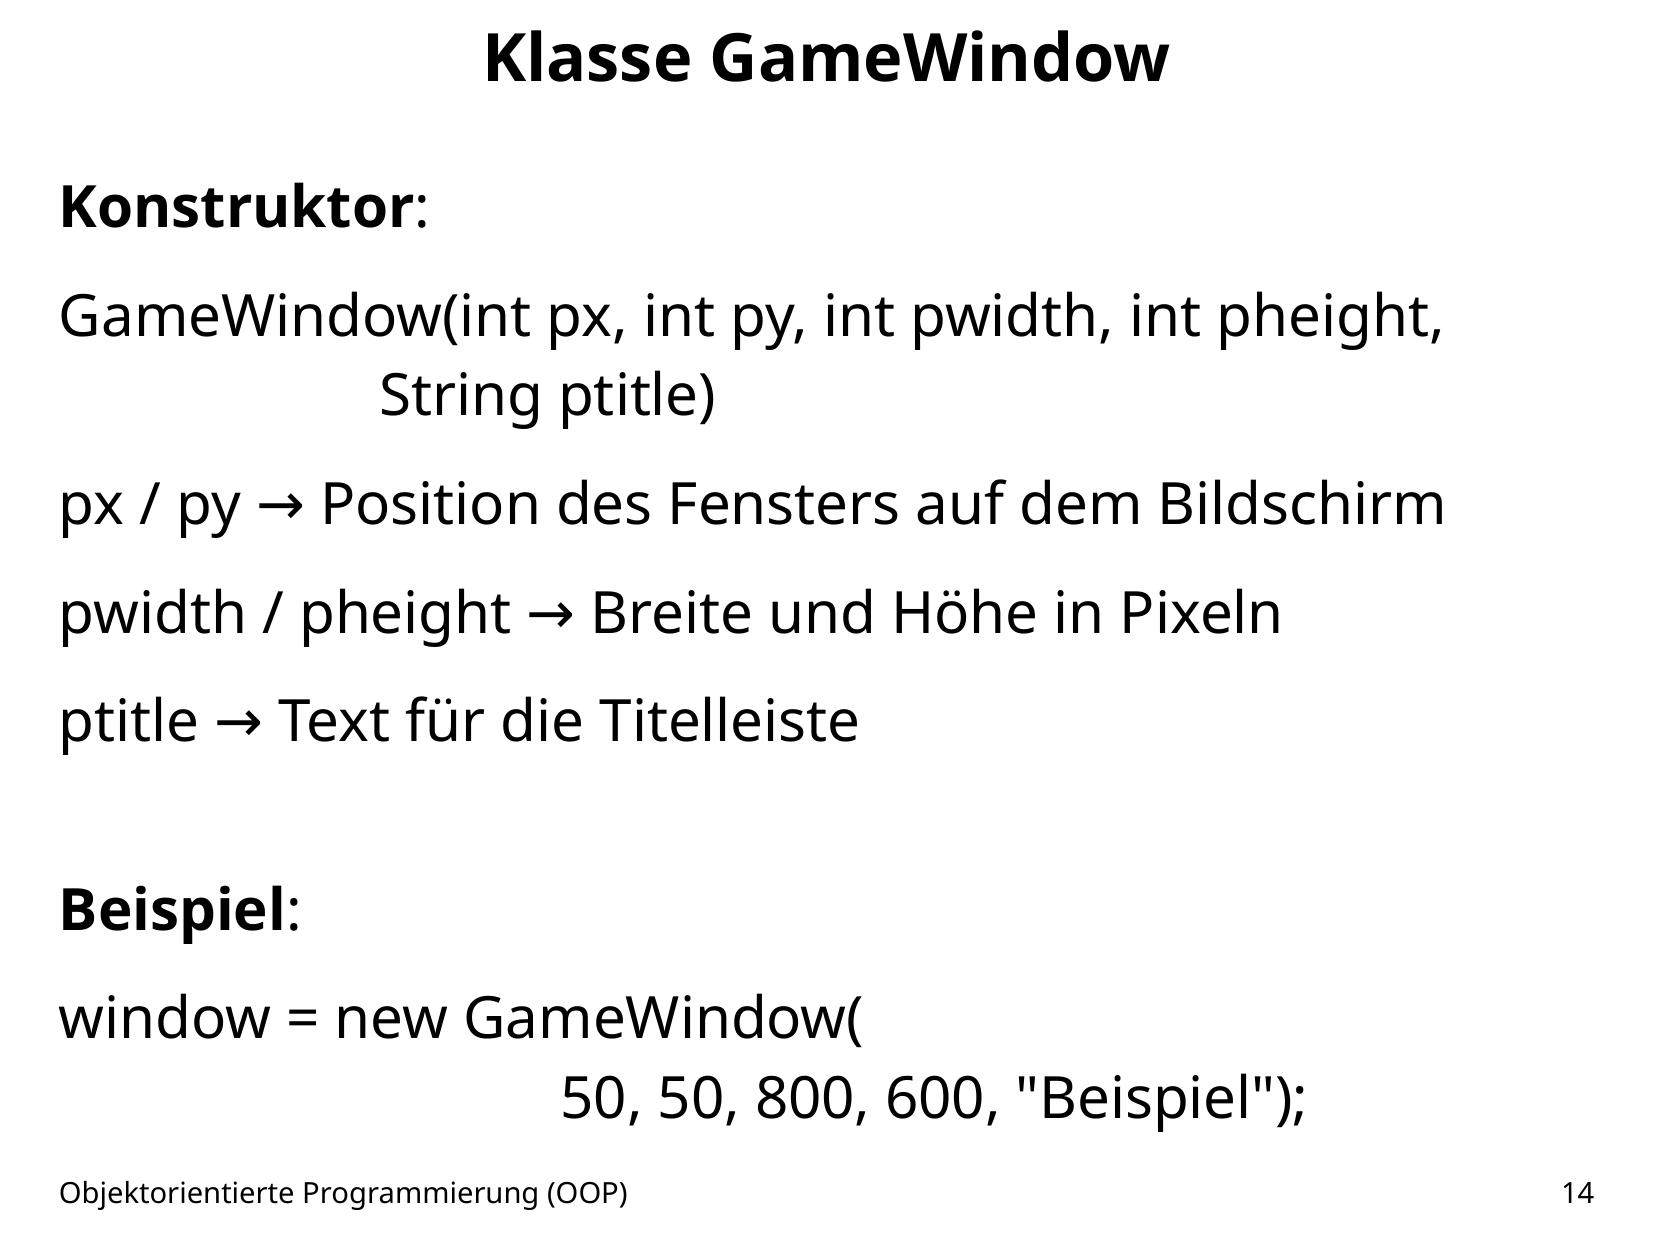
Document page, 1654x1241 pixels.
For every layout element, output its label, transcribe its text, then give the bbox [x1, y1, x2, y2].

list Konstruktor: GameWindow(int px, int py, int pwidth, int pheight, String ptitle) px / py → Position des Fensters auf dem Bildschirm pwidth / pheight → Breite und Höhe in Pixeln ptitle → Text für die Titelleiste Beispiel: window = new GameWindow( 50, 50, 800, 600, "Beispiel"); [59, 165, 1630, 1146]
title Klasse GameWindow [0, 5, 1654, 107]
